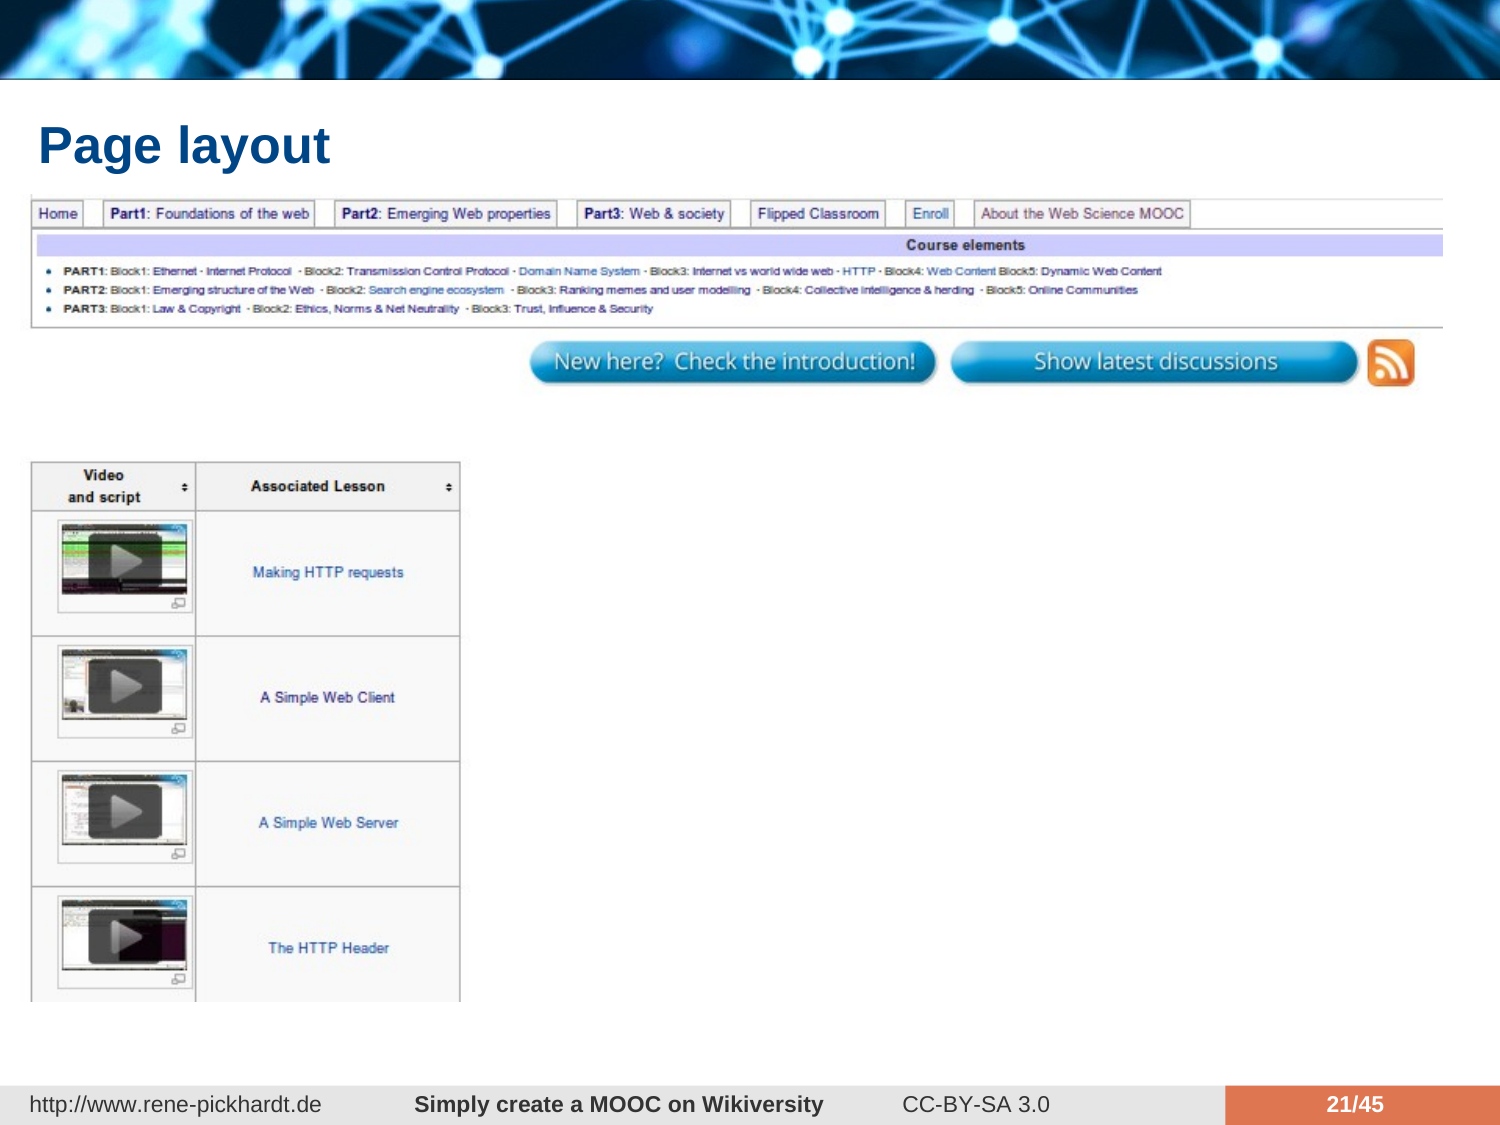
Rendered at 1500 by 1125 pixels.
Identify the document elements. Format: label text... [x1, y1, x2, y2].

picture [20, 194, 1443, 1002]
title Page layout [23, 112, 1500, 187]
picture [0, 0, 1500, 80]
